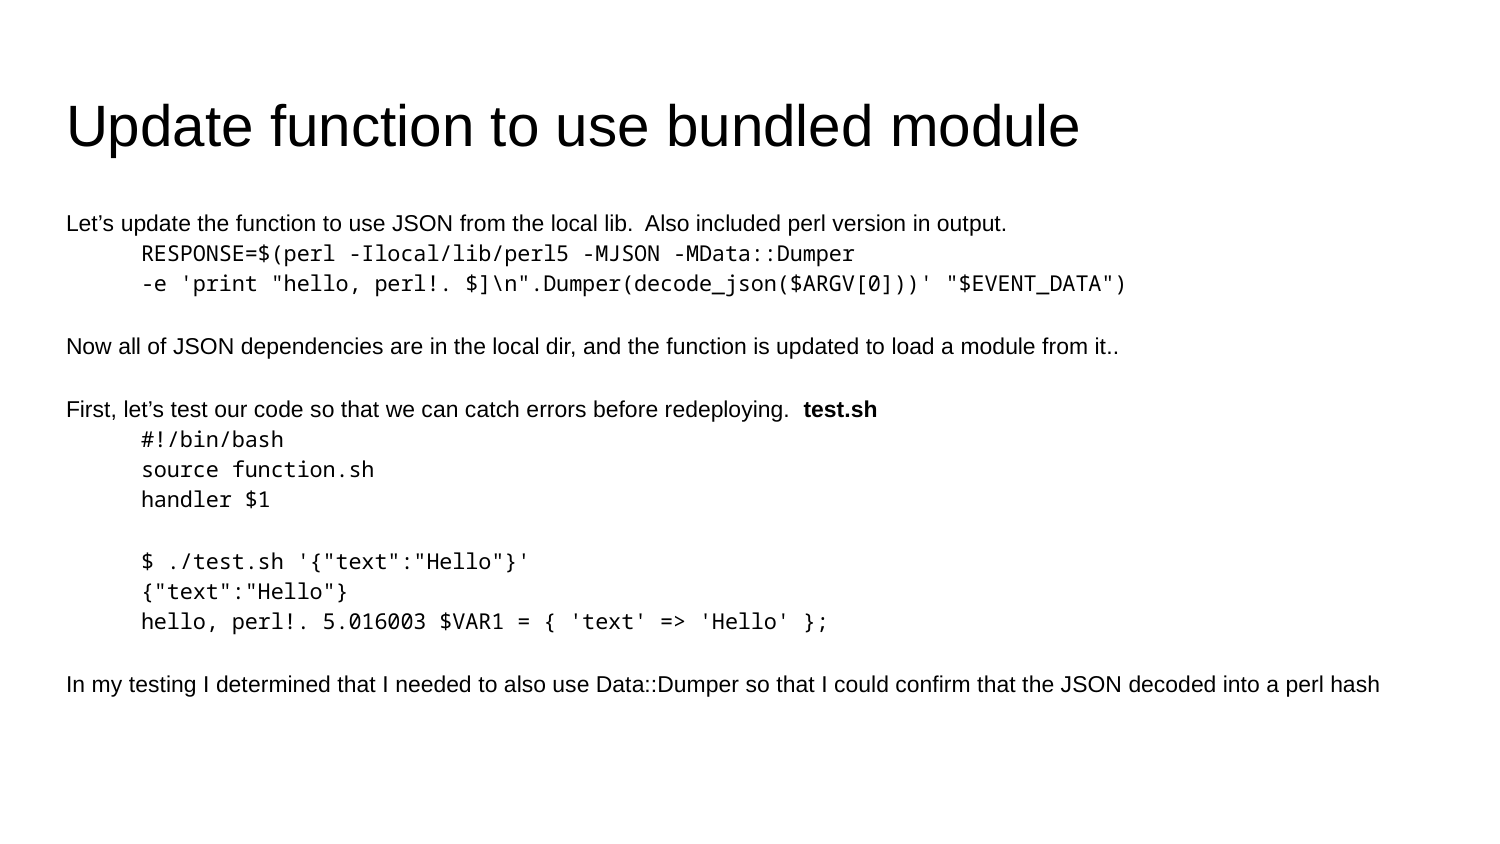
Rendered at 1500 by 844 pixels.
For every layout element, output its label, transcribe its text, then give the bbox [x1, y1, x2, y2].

title Update function to use bundled module [51, 72, 1449, 167]
list Let’s update the function to use JSON from the local lib. Also included perl version in output. RESPONSE=$(perl -Ilocal/lib/perl5 -MJSON -MData::Dumper -e 'print "hello, perl!. $]\n".Dumper(decode_json($ARGV[0]))' "$EVENT_DATA") Now all of JSON dependencies are in the local dir, and the function is updated to load a module from it.. First, let’s test our code so that we can catch errors before redeploying. test.sh #!/bin/bash source function.sh handler $1 $ ./test.sh '{"text":"Hello"}' {"text":"Hello"} hello, perl!. 5.016003 $VAR1 = { 'text' => 'Hello' }; In my testing I determined that I needed to also use Data::Dumper so that I could confirm that the JSON decoded into a perl hash [51, 189, 1449, 750]
